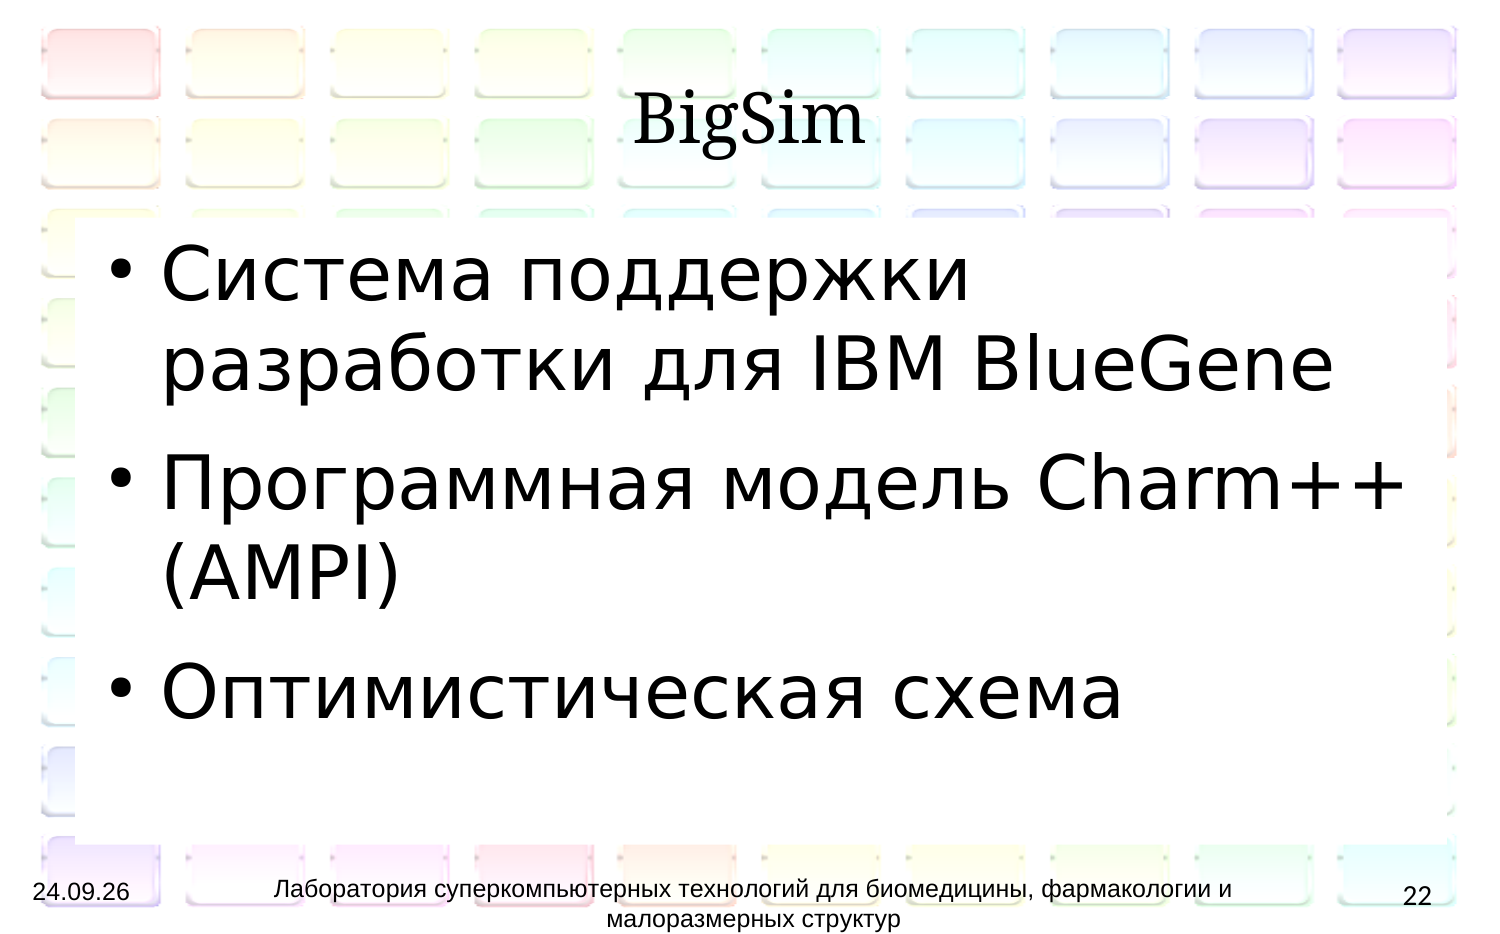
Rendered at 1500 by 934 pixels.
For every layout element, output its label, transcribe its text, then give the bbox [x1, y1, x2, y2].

text_box Лаборатория суперкомпьютерных технологий для биомедицины, фармакологии и малоразмерных структур [171, 864, 1338, 915]
title BigSim [75, 37, 1426, 193]
text_box <number> [1387, 868, 1473, 918]
list Система поддержки разработки для IBM BlueGene Программная модель Charm++ (AMPI) Оптимистическая схема [75, 217, 1447, 845]
text_box 12.11.12 [17, 868, 184, 918]
picture [0, 0, 1500, 934]
